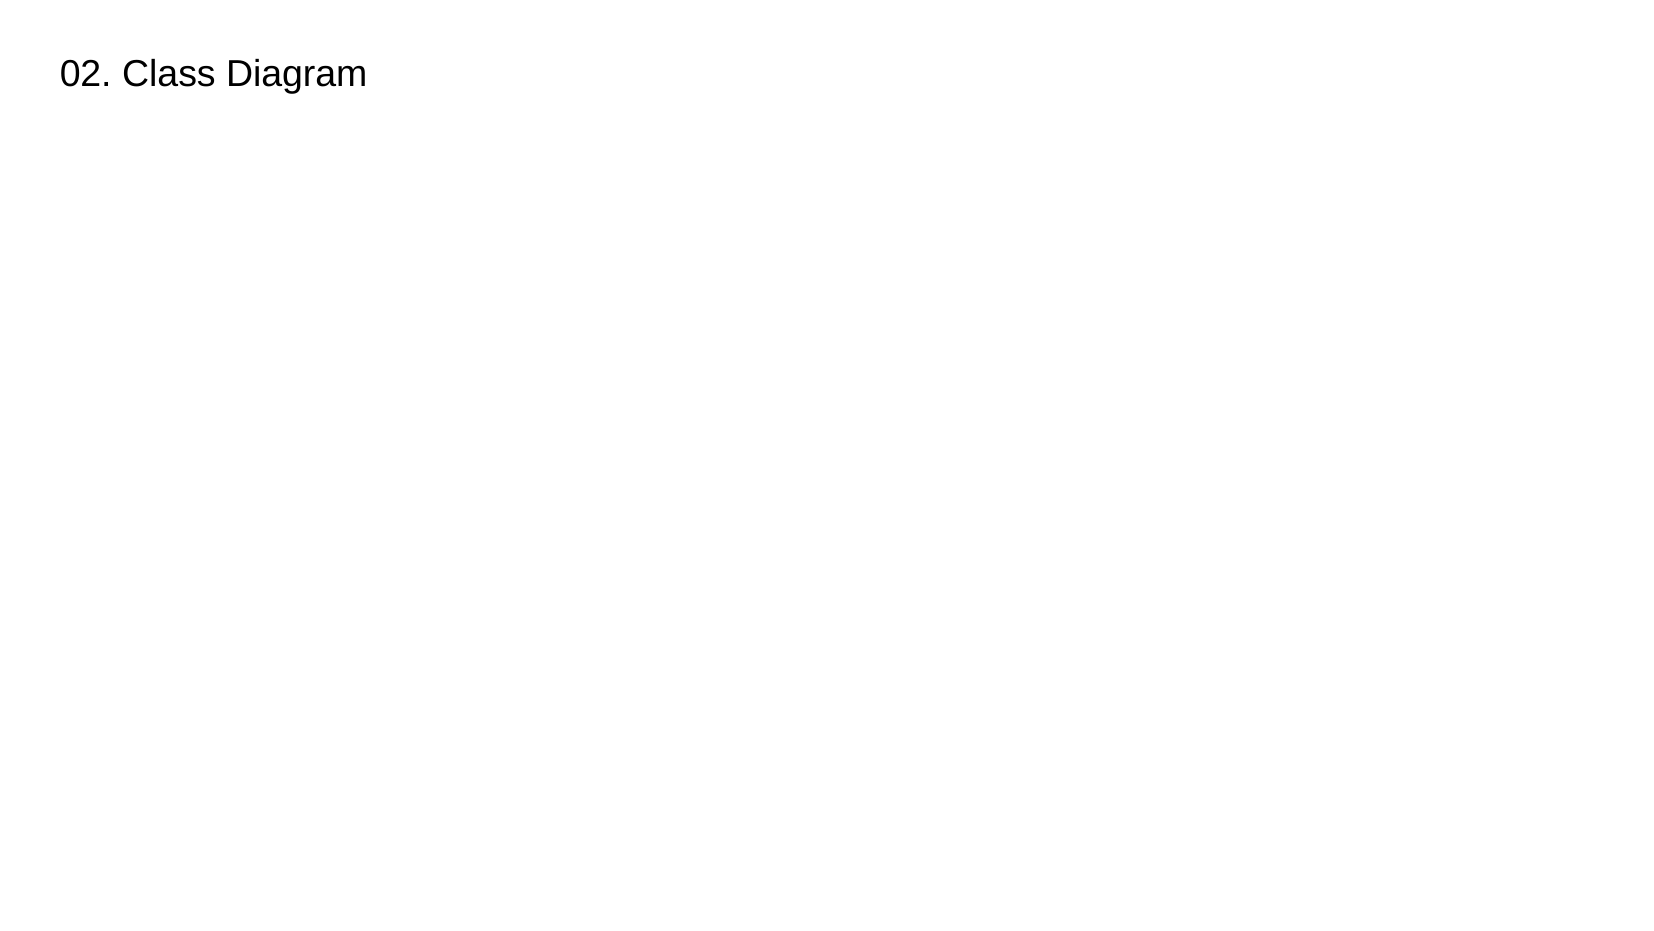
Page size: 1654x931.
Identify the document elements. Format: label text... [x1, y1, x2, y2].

text_box 02. Class Diagram [45, 45, 454, 102]
